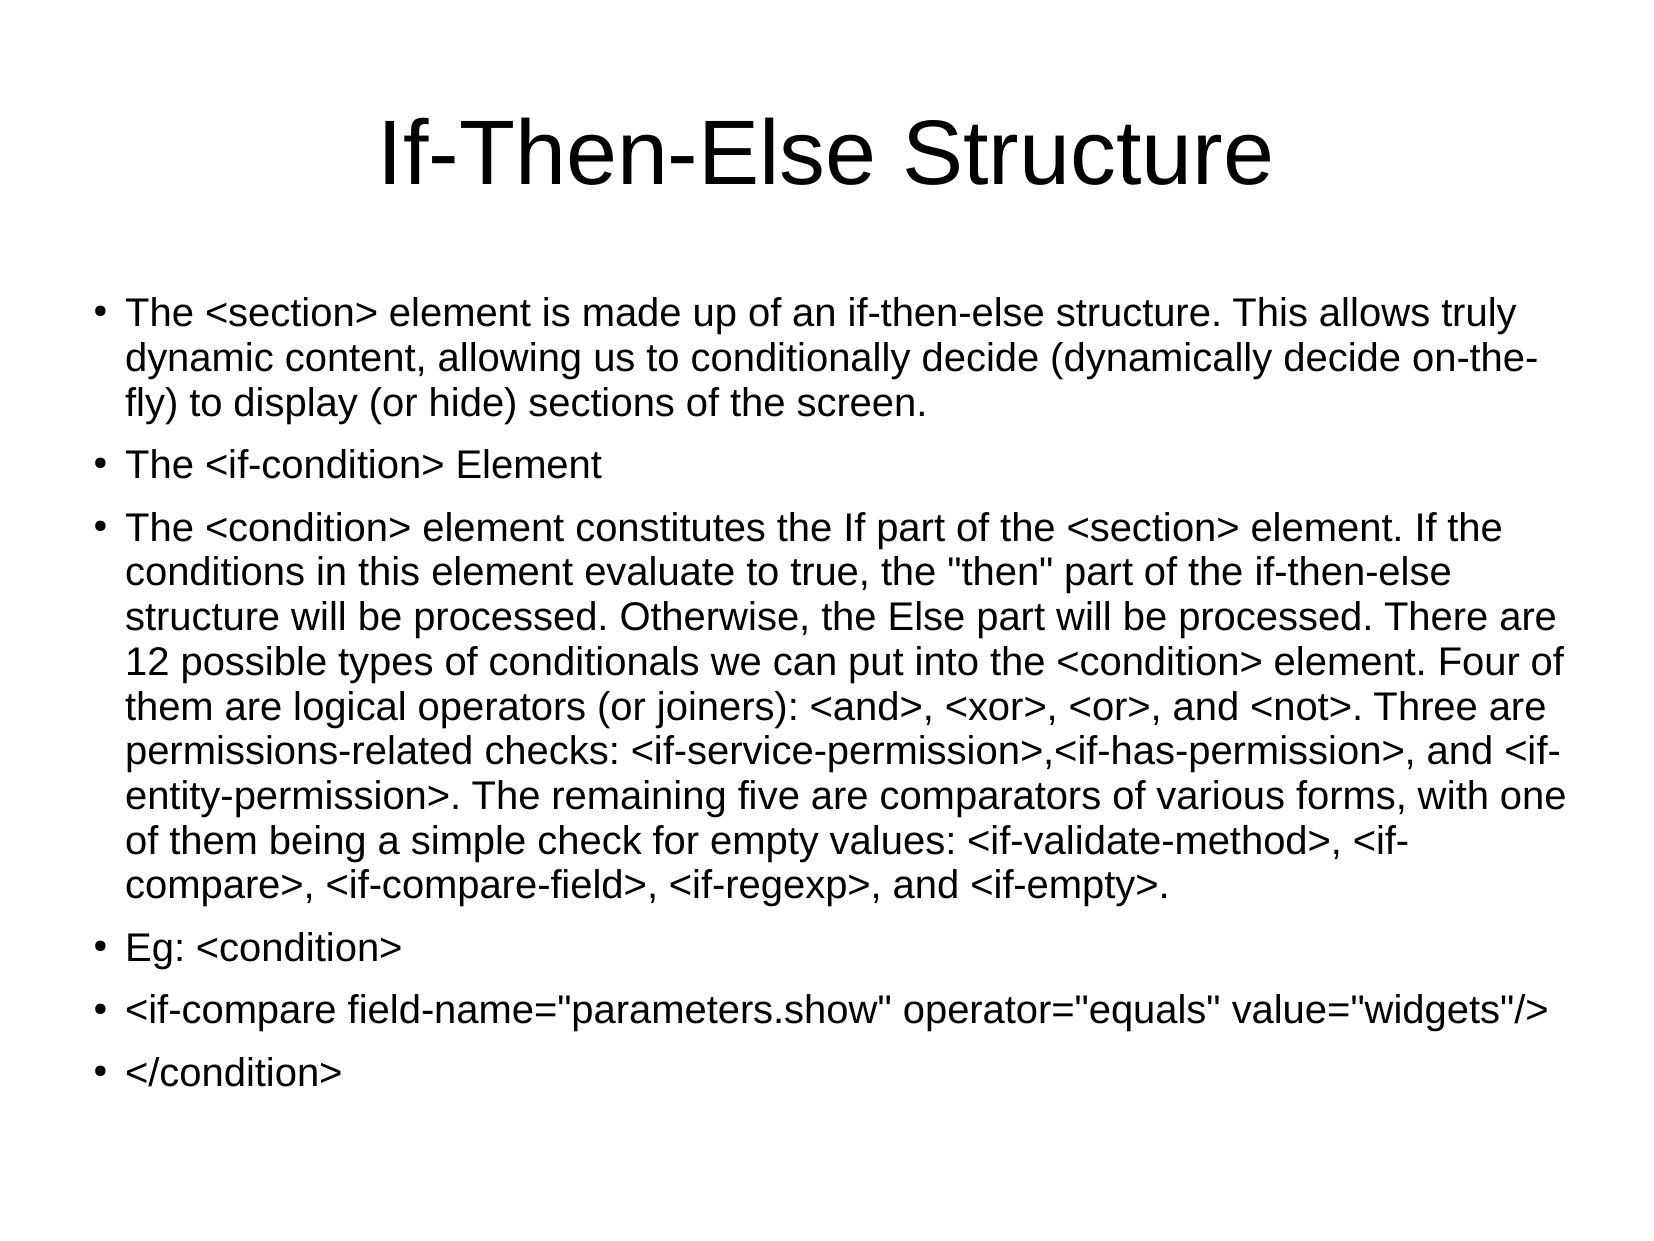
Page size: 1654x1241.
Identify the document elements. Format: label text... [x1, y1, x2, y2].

list The <section> element is made up of an if-then-else structure. This allows truly dynamic content, allowing us to conditionally decide (dynamically decide on-the-fly) to display (or hide) sections of the screen. The <if-condition> Element The <condition> element constitutes the If part of the <section> element. If the conditions in this element evaluate to true, the "then" part of the if-then-else structure will be processed. Otherwise, the Else part will be processed. There are 12 possible types of conditionals we can put into the <condition> element. Four of them are logical operators (or joiners): <and>, <xor>, <or>, and <not>. Three are permissions-related checks: <if-service-permission>,<if-has-permission>, and <if-entity-permission>. The remaining five are comparators of various forms, with one of them being a simple check for empty values: <if-validate-method>, <if-compare>, <if-compare-field>, <if-regexp>, and <if-empty>. Eg: <condition> <if-compare field-name="parameters.show" operator="equals" value="widgets"/> </condition> [82, 290, 1571, 1109]
title If-Then-Else Structure [82, 56, 1571, 250]
